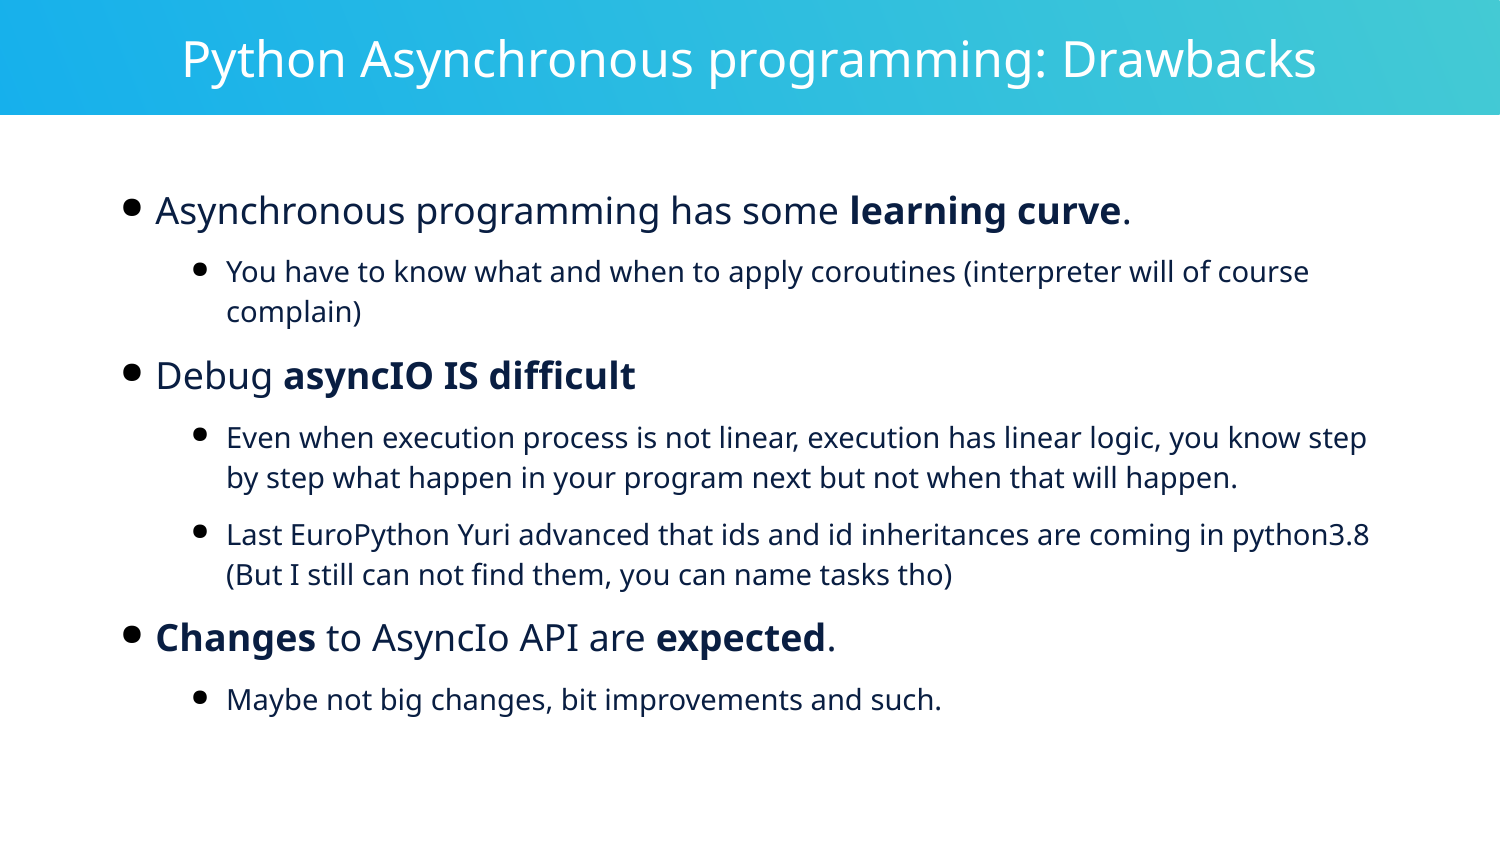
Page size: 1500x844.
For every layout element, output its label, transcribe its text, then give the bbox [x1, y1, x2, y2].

text_box Asynchronous programming has some learning curve. You have to know what and when to apply coroutines (interpreter will of course complain) Debug asyncIO IS difficult Even when execution process is not linear, execution has linear logic, you know step by step what happen in your program next but not when that will happen. Last EuroPython Yuri advanced that ids and id inheritances are coming in python3.8 (But I still can not find them, you can name tasks tho) Changes to AsyncIo API are expected. Maybe not big changes, bit improvements and such. [105, 165, 1411, 781]
text_box Python Asynchronous programming: Drawbacks [0, 0, 1500, 115]
